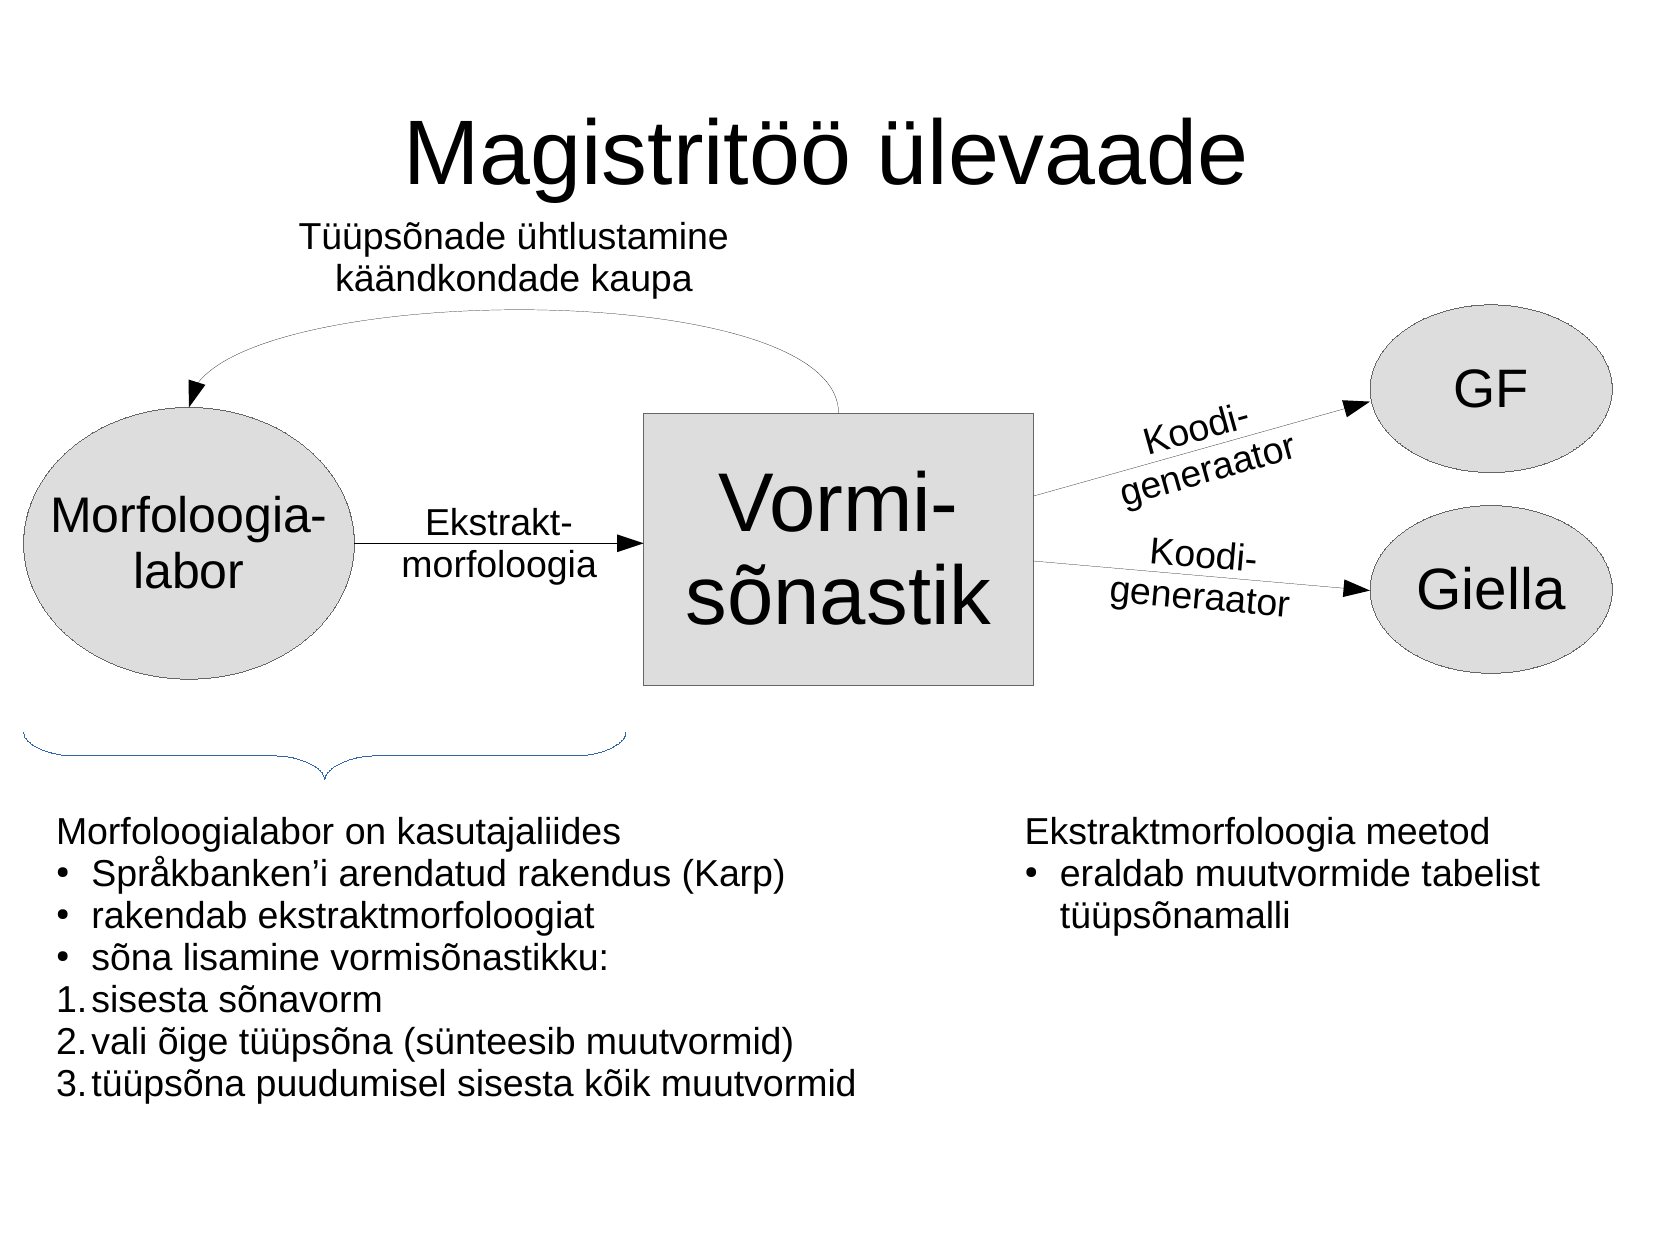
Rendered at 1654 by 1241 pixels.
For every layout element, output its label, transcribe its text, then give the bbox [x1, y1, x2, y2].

text_box Ekstraktmorfoloogia meetod eraldab muutvormide tabelist tüüpsõnamalli [1009, 803, 1556, 944]
title Magistritöö ülevaade [82, 49, 1571, 257]
text_box Vormi- sõnastik [643, 413, 1034, 686]
text_box Morfoloogialabor on kasutajaliides Språkbanken’i arendatud rakendus (Karp) rakendab ekstraktmorfoloogiat sõna lisamine vormisõnastikku: sisesta sõnavorm vali õige tüüpsõna (sünteesib muutvormid) tüüpsõna puudumisel sisesta kõik muutvormid [41, 803, 922, 1196]
text_box Giella [1370, 505, 1613, 674]
text_box Morfoloogia- labor [23, 407, 355, 680]
text_box GF [1370, 304, 1613, 473]
